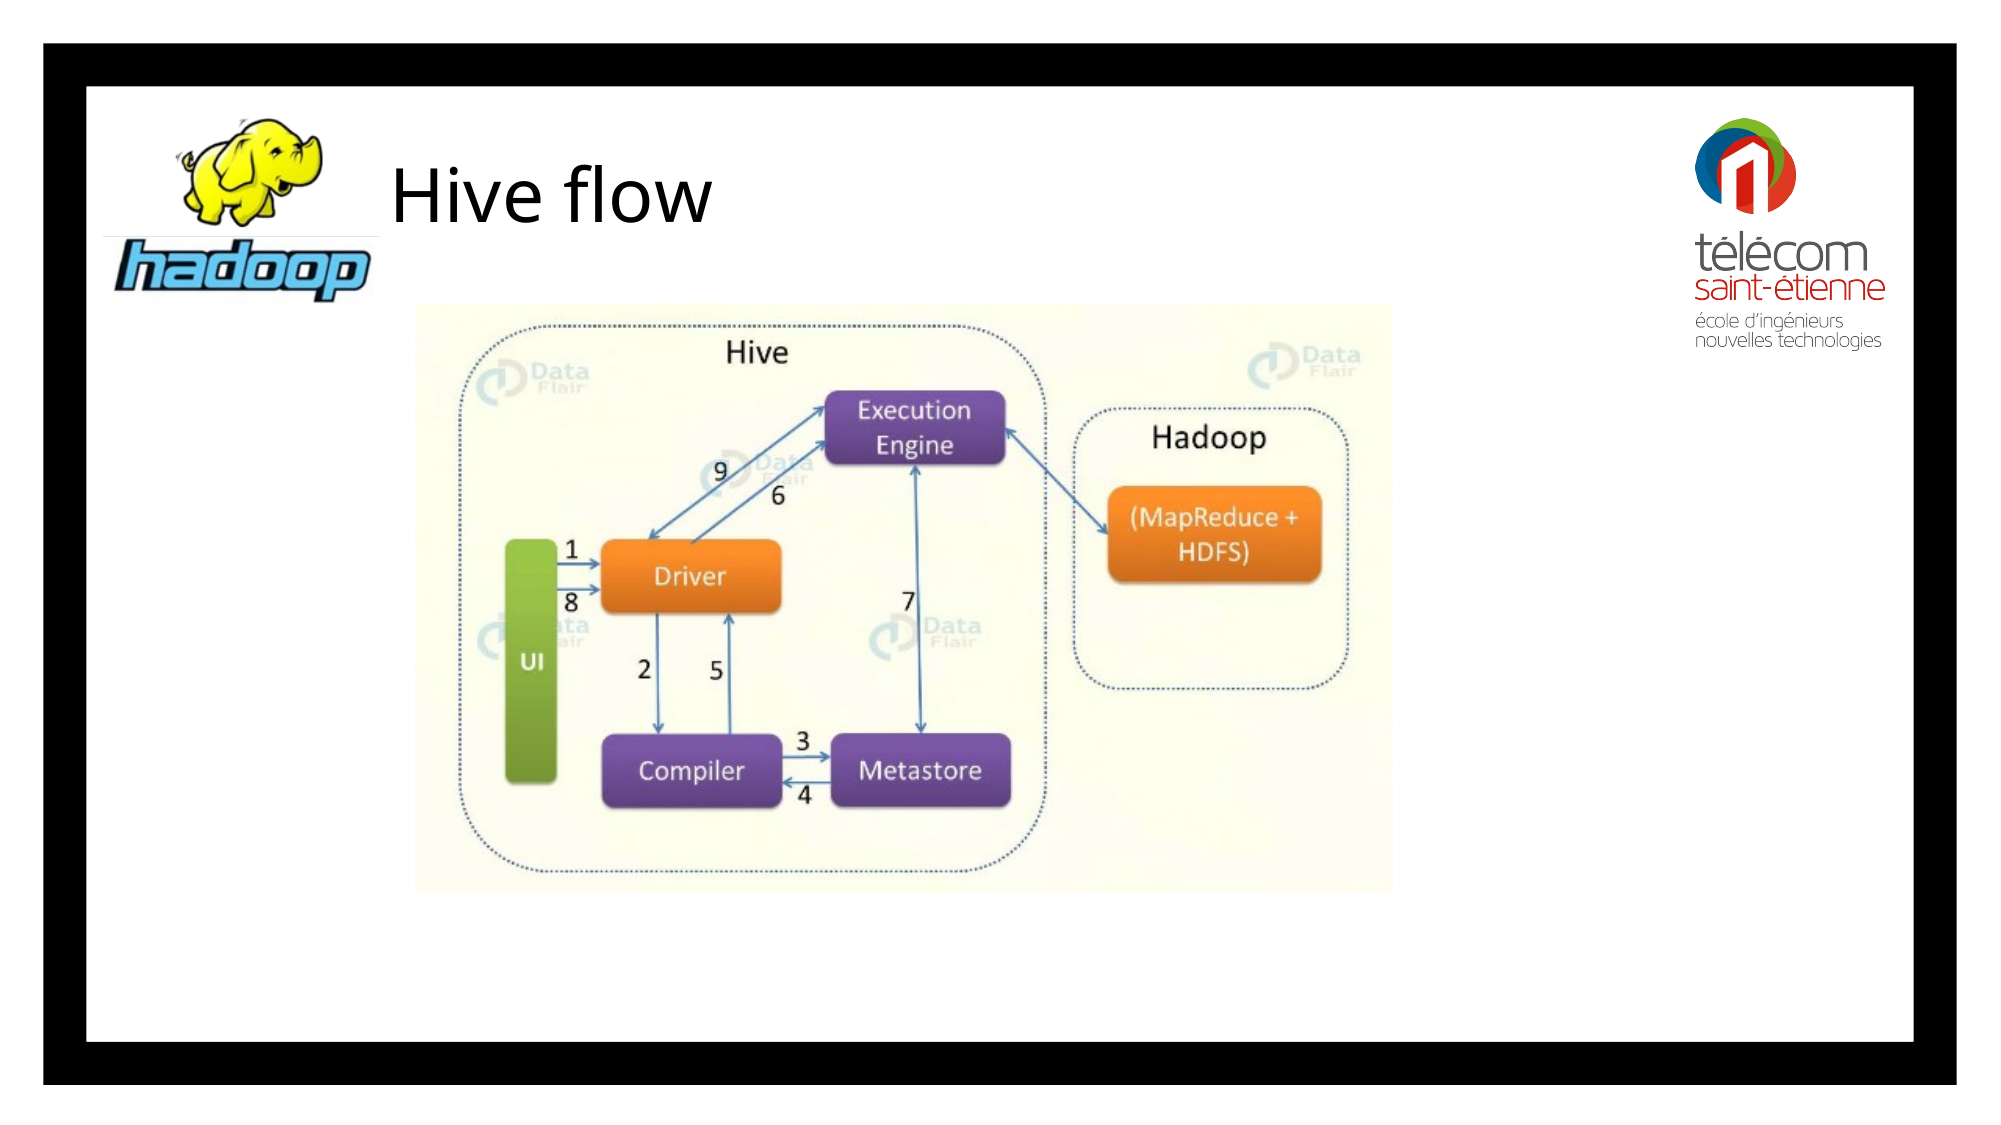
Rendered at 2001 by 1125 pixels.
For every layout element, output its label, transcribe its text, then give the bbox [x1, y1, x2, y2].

picture [415, 303, 1393, 893]
picture [1715, 134, 1730, 138]
picture [1695, 118, 1885, 351]
picture [103, 118, 380, 305]
title Hive flow [380, 138, 1849, 304]
